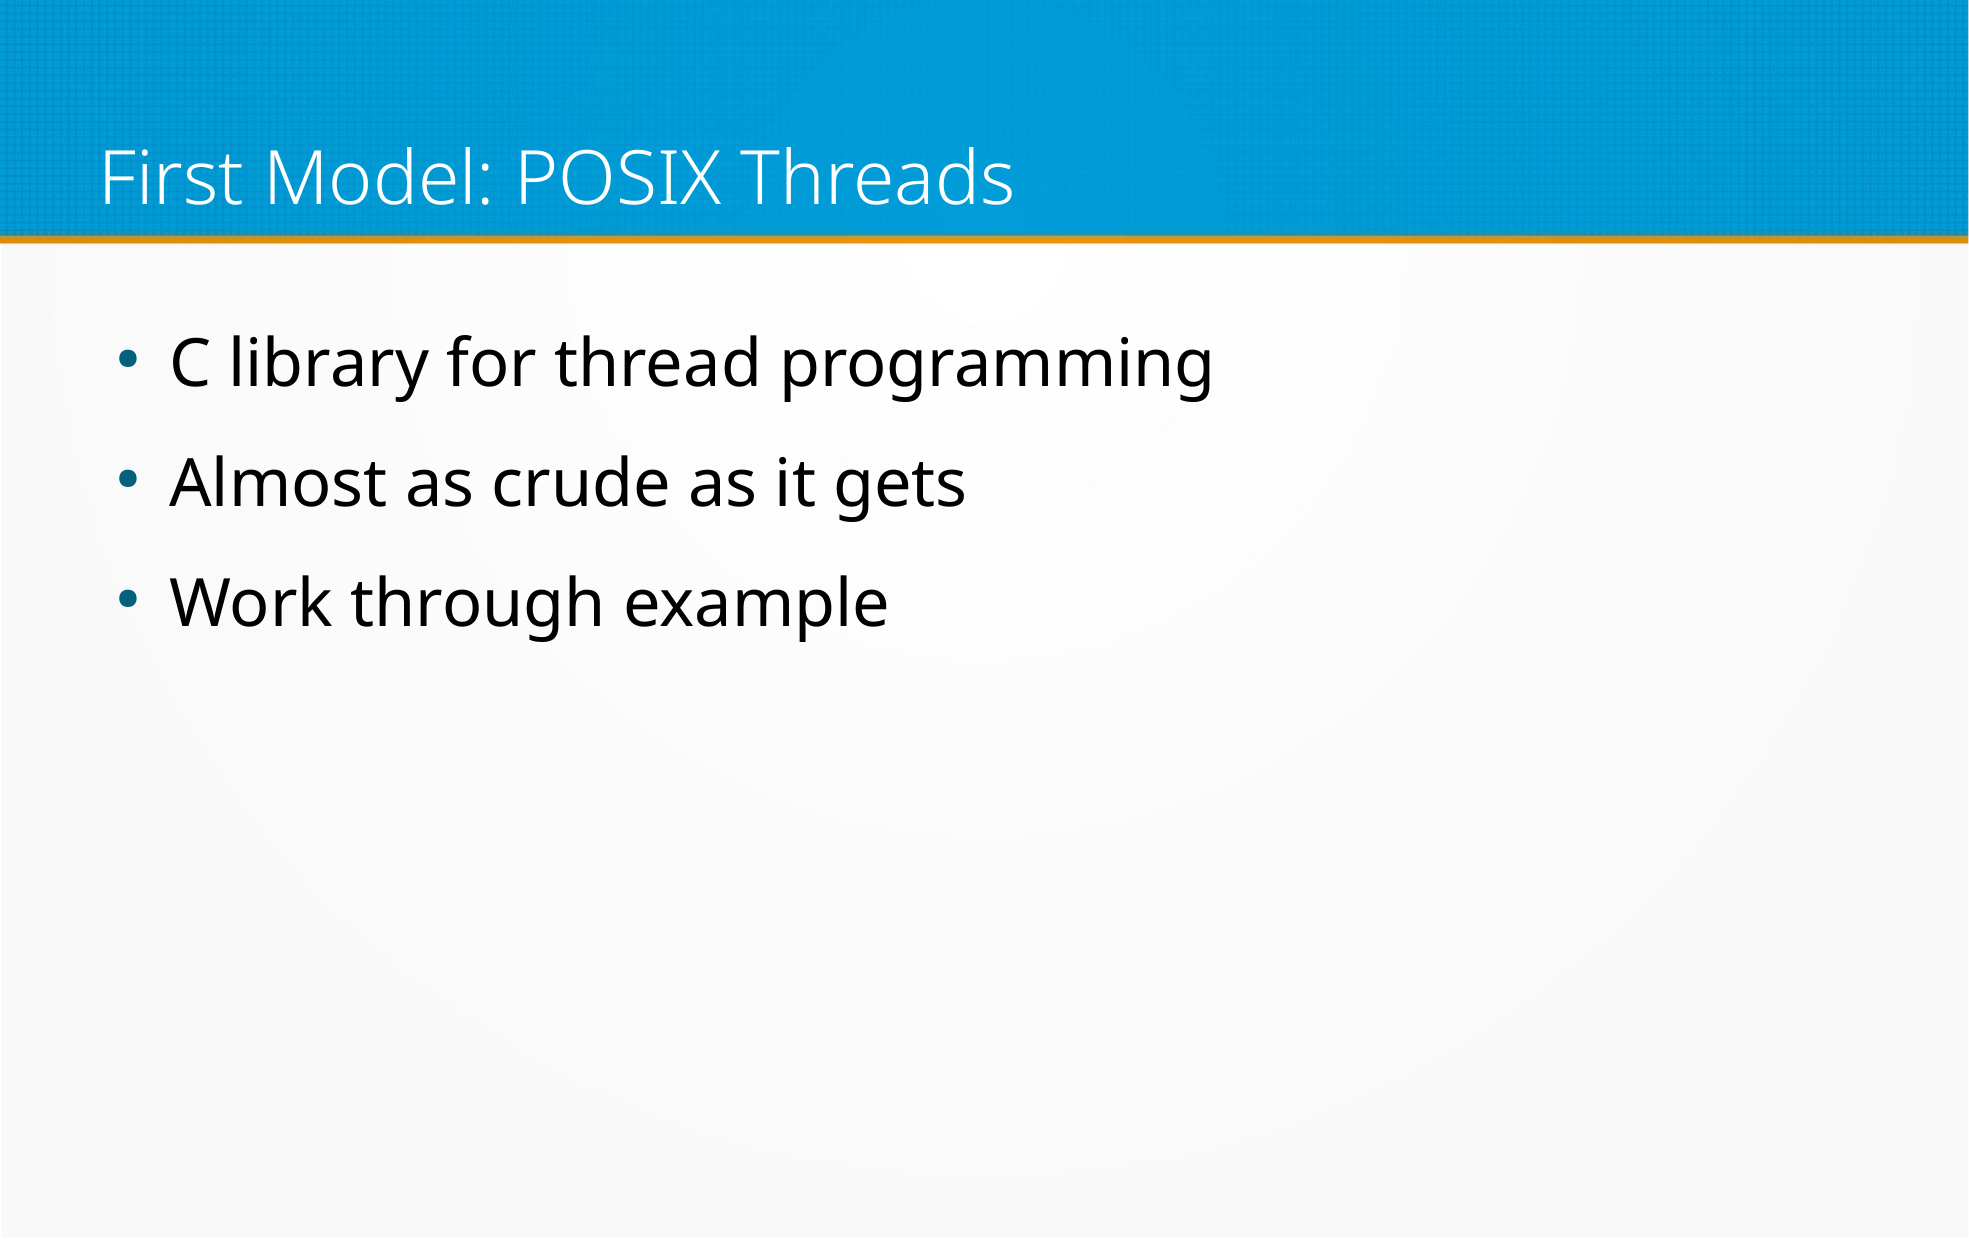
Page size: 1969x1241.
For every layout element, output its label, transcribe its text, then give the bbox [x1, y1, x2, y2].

title First Model: POSIX Threads [98, 19, 1870, 227]
list C library for thread programming Almost as crude as it gets Work through example [98, 315, 1861, 1081]
picture [0, 233, 1969, 1241]
